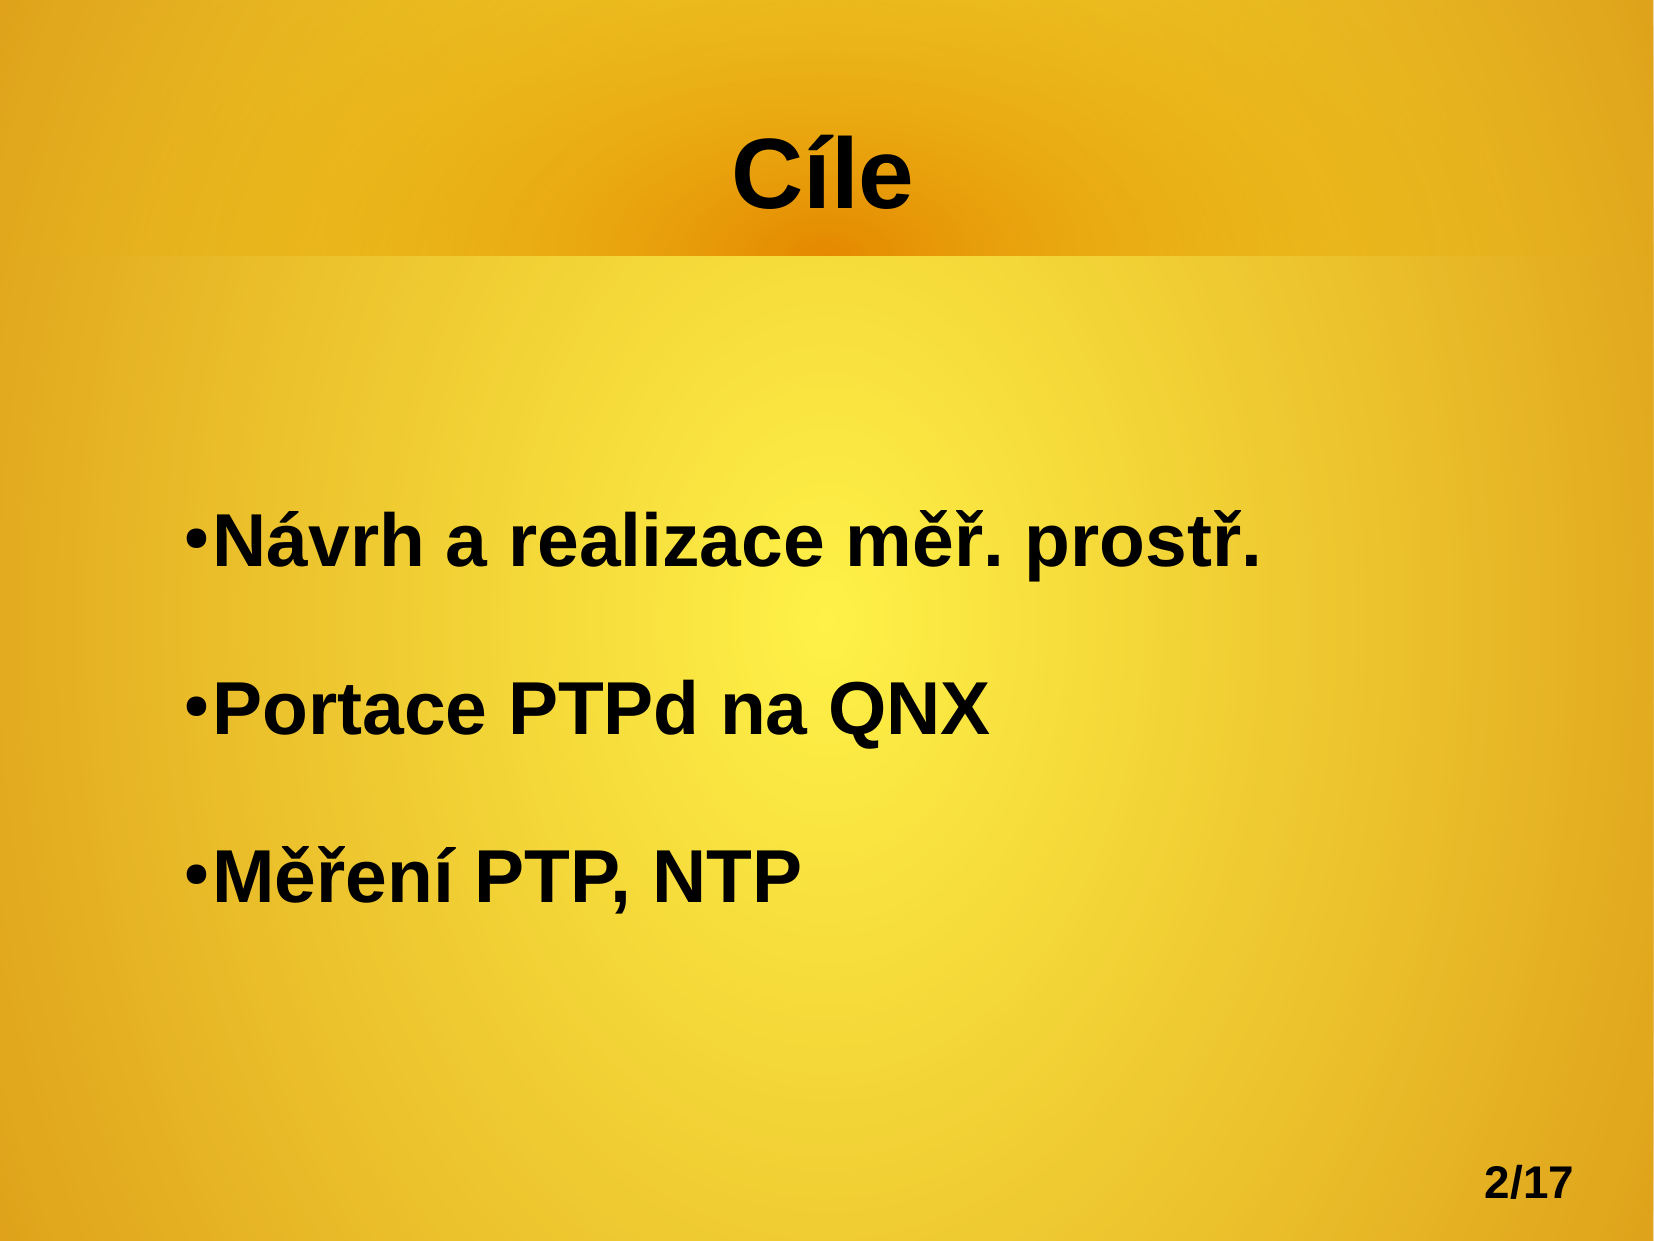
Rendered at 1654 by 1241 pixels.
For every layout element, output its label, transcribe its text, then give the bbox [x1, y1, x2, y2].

title Cíle [78, 70, 1567, 278]
text_box <číslo>/17 [1501, 1149, 1654, 1220]
subtitle Návrh a realizace měř. prostř. Portace PTPd na QNX Měření PTP, NTP [177, 306, 1519, 1027]
